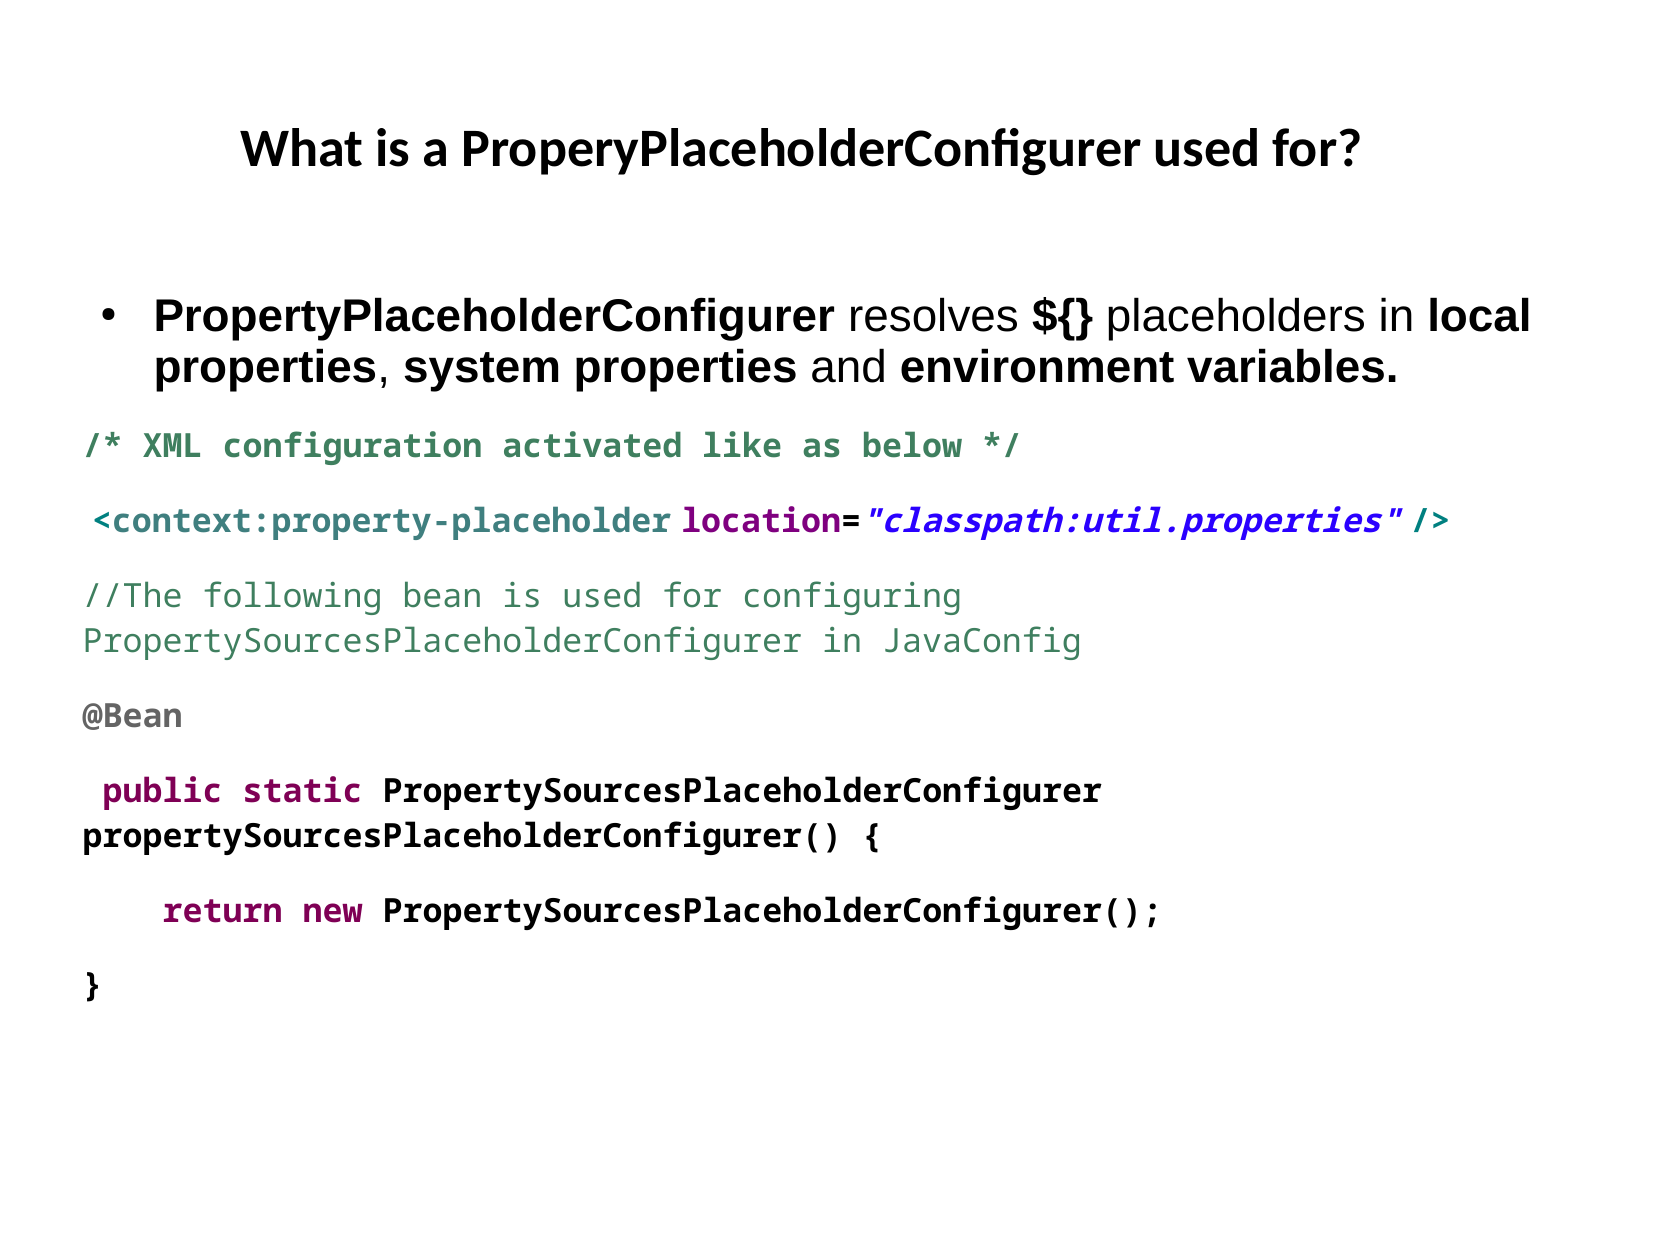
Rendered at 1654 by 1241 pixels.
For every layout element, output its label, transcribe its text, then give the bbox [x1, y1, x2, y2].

list PropertyPlaceholderConfigurer resolves ${} placeholders in local properties, system properties and environment variables. /* XML configuration activated like as below */ <context:property-placeholder location="classpath:util.properties" /> //The following bean is used for configuring PropertySourcesPlaceholderConfigurer in JavaConfig @Bean public static PropertySourcesPlaceholderConfigurer propertySourcesPlaceholderConfigurer() { return new PropertySourcesPlaceholderConfigurer(); } [82, 290, 1571, 1109]
title What is a ProperyPlaceholderConfigurer used for? [82, 49, 1571, 257]
